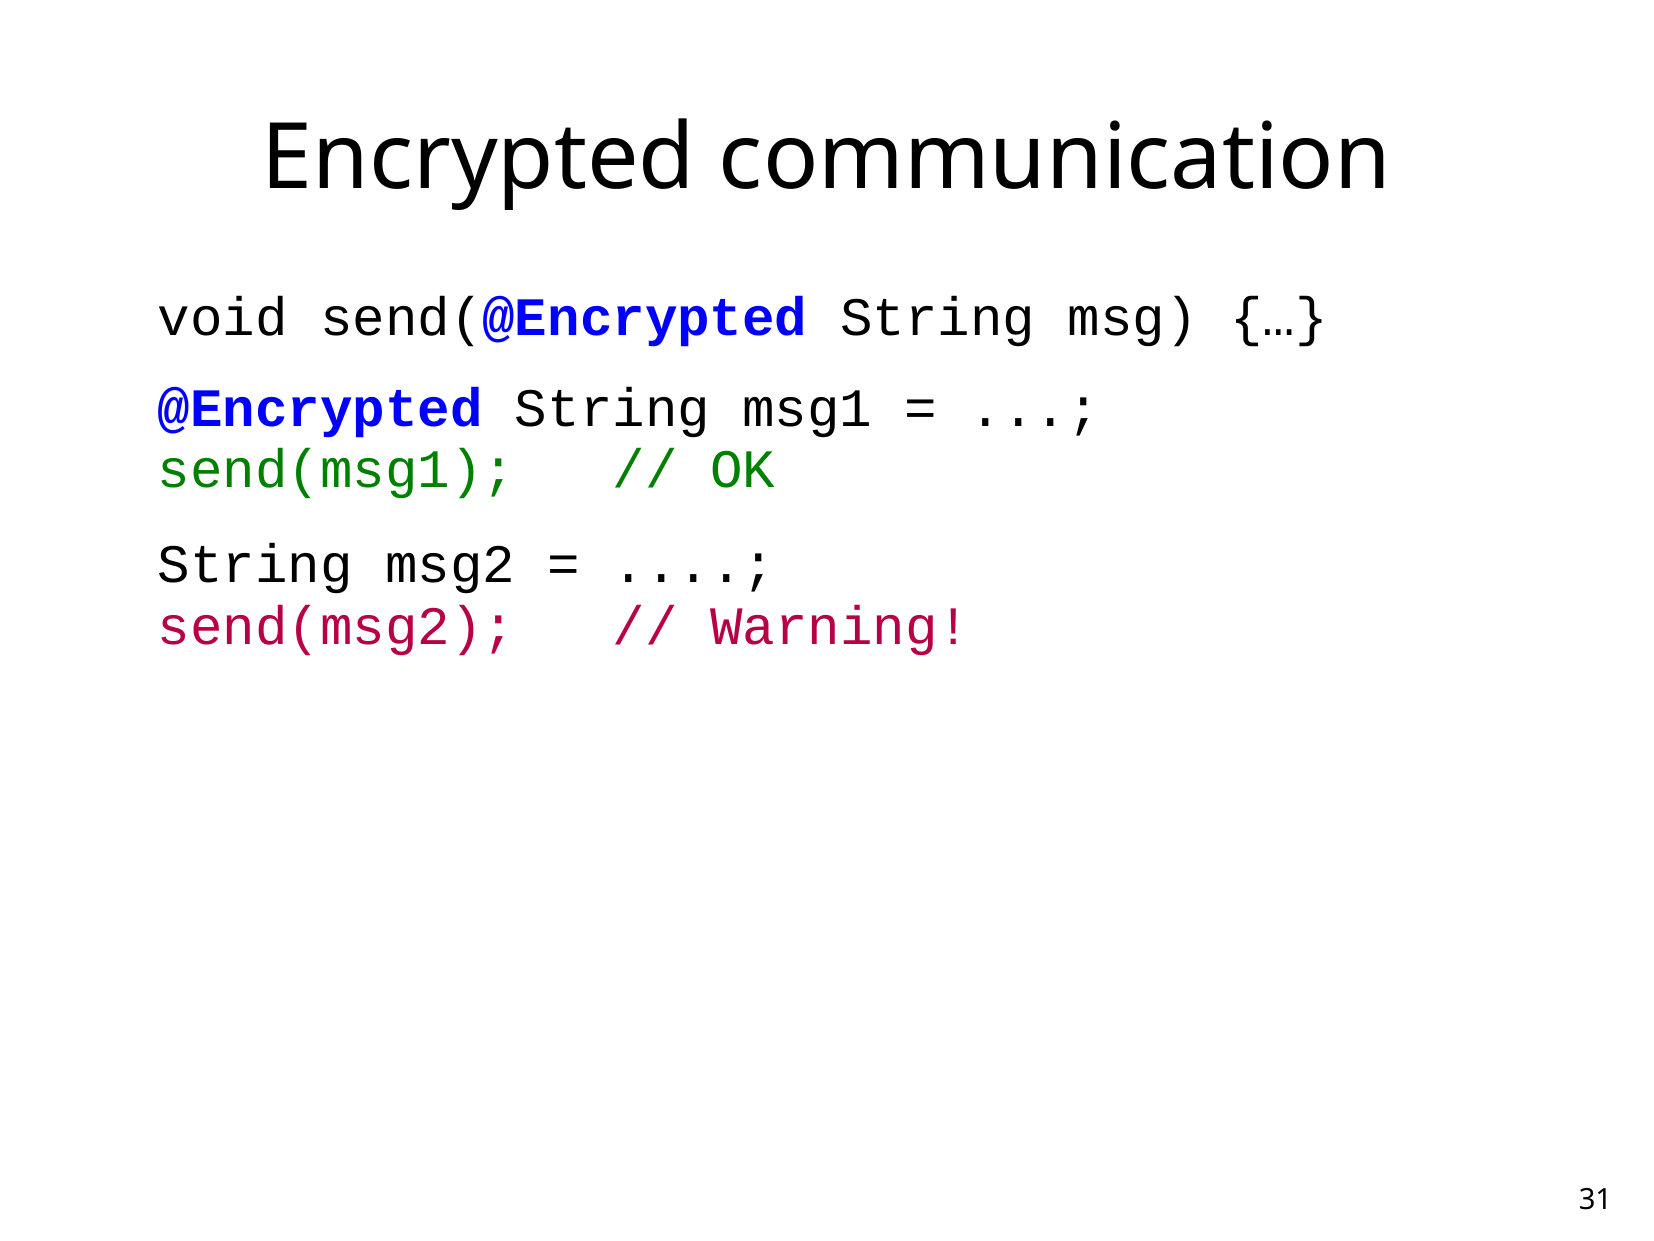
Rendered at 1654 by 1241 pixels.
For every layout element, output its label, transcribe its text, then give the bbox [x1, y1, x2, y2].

title Encrypted communication [82, 49, 1571, 257]
list void send(@Encrypted String msg) {…} @Encrypted String msg1 = ...; send(msg1); // OK String msg2 = ....; send(msg2); // Warning! [82, 290, 1613, 1094]
